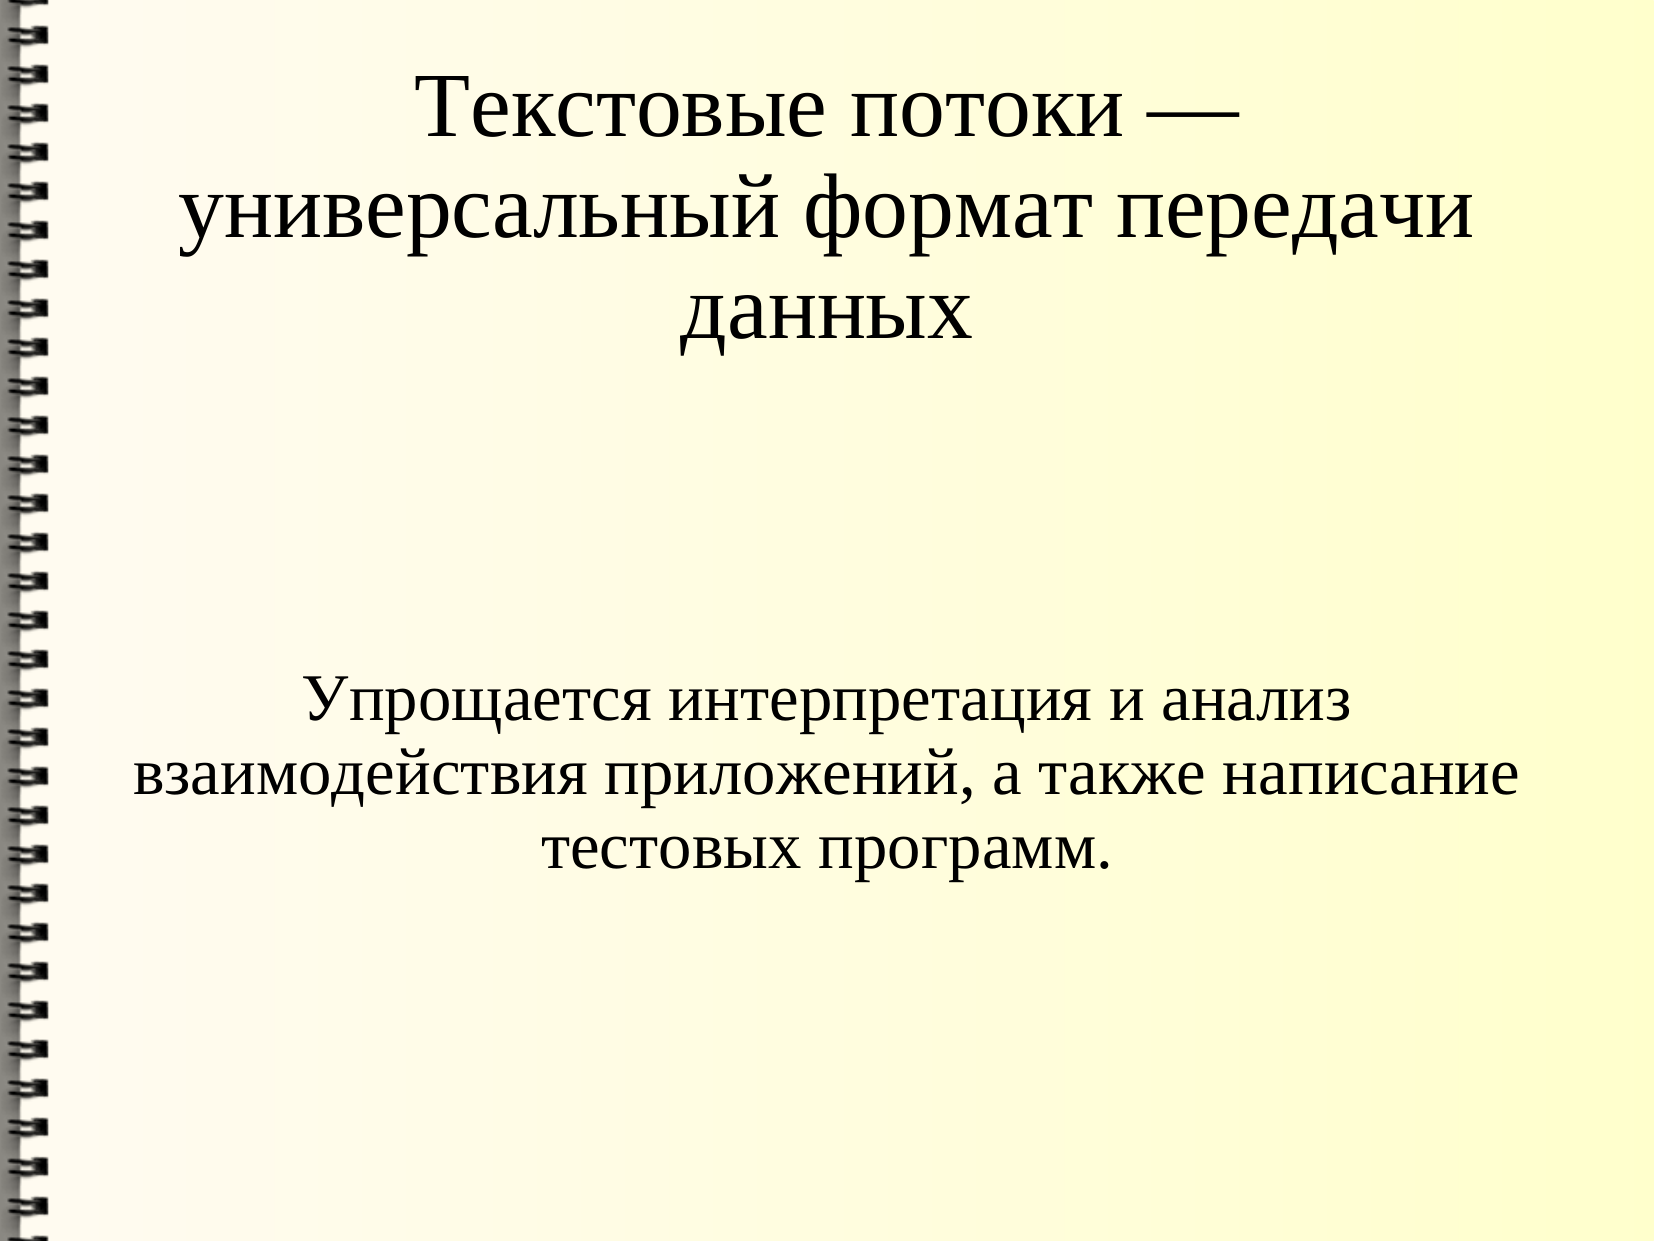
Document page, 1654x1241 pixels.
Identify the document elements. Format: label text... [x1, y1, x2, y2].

subtitle Упрощается интерпретация и анализ взаимодействия приложений, а также написание тестовых программ. [121, 344, 1534, 1200]
picture [0, 0, 1654, 1241]
title Текстовые потоки — универсальный формат передачи данных [121, 54, 1534, 344]
